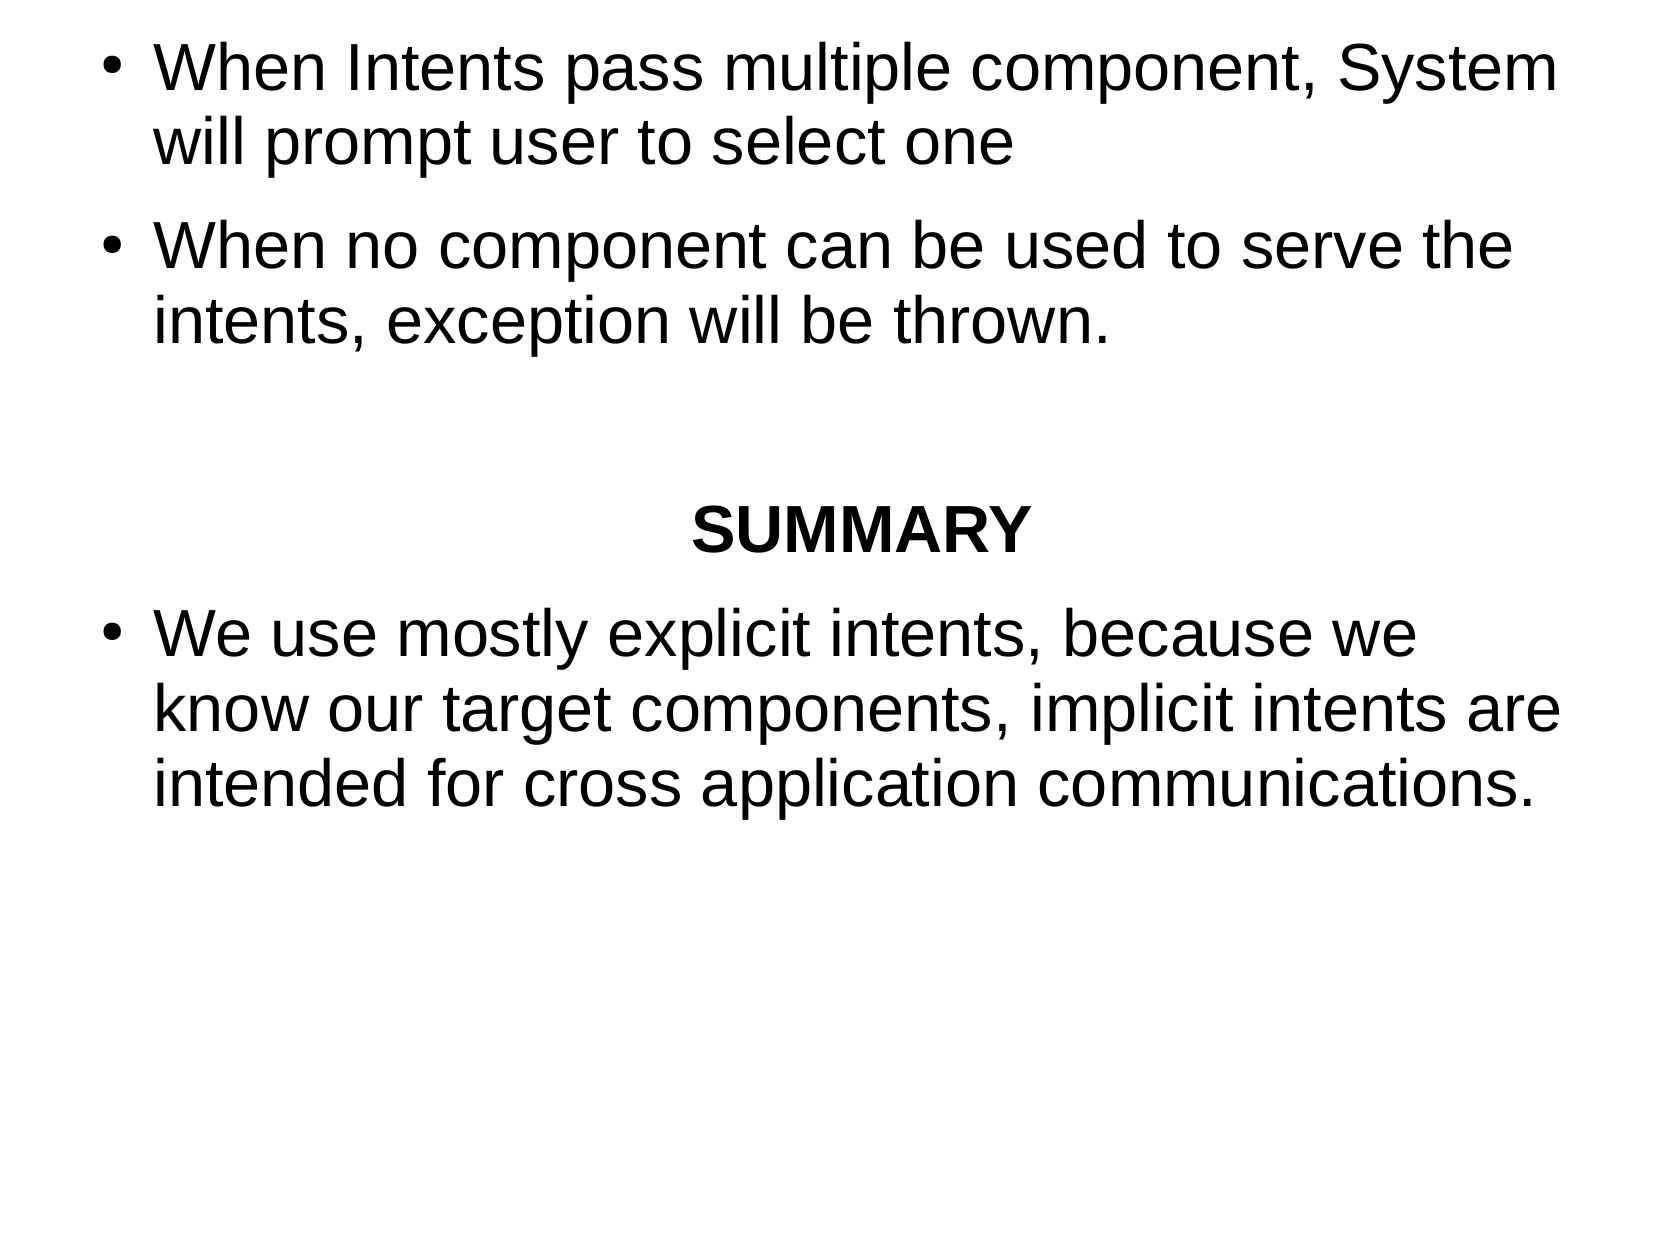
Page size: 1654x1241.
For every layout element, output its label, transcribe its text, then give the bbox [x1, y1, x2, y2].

list When Intents pass multiple component, System will prompt user to select one When no component can be used to serve the intents, exception will be thrown. SUMMARY We use mostly explicit intents, because we know our target components, implicit intents are intended for cross application communications. [82, 29, 1571, 1211]
